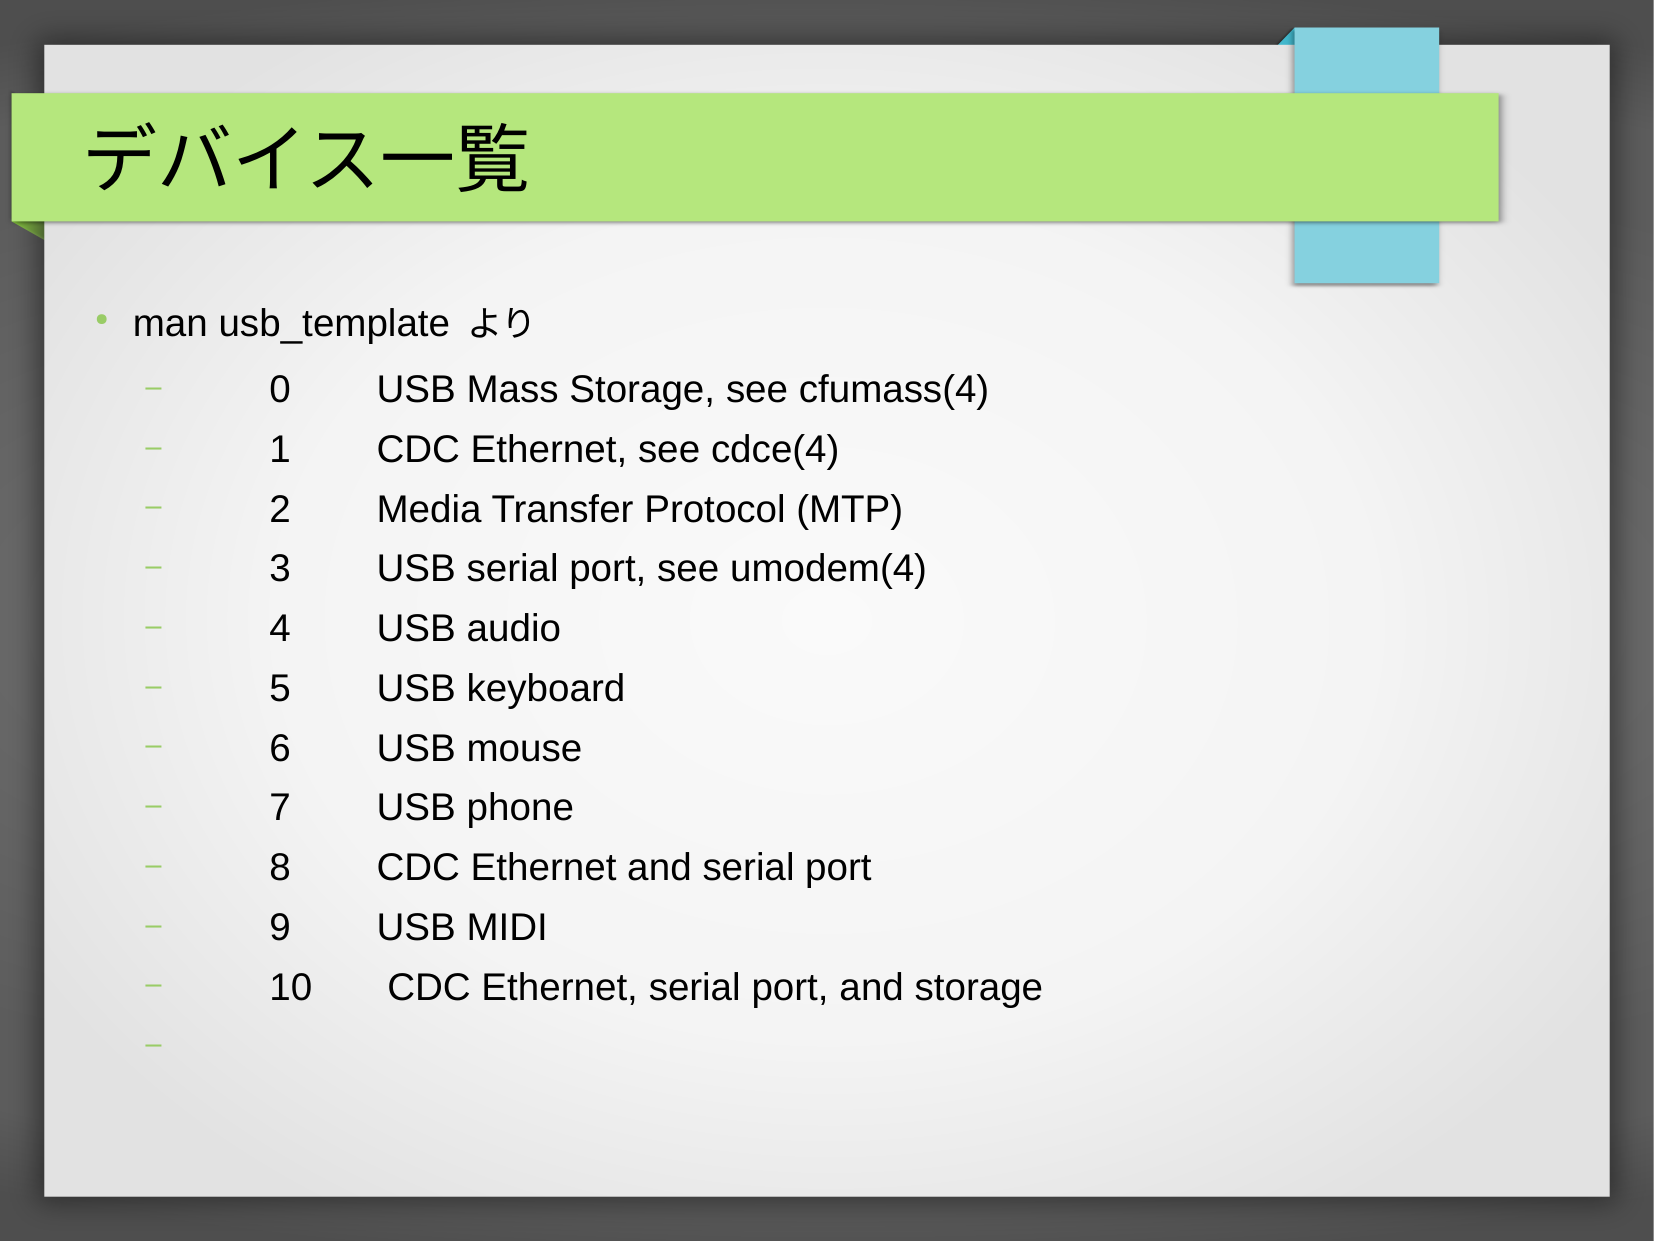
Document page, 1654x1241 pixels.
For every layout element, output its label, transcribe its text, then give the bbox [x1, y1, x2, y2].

list man usb_template より 0 USB Mass Storage, see cfumass(4) 1 CDC Ethernet, see cdce(4) 2 Media Transfer Protocol (MTP) 3 USB serial port, see umodem(4) 4 USB audio 5 USB keyboard 6 USB mouse 7 USB phone 8 CDC Ethernet and serial port 9 USB MIDI 10 CDC Ethernet, serial port, and storage [82, 295, 1571, 1015]
picture [0, 0, 1654, 1241]
title デバイス一覧 [82, 94, 1264, 213]
